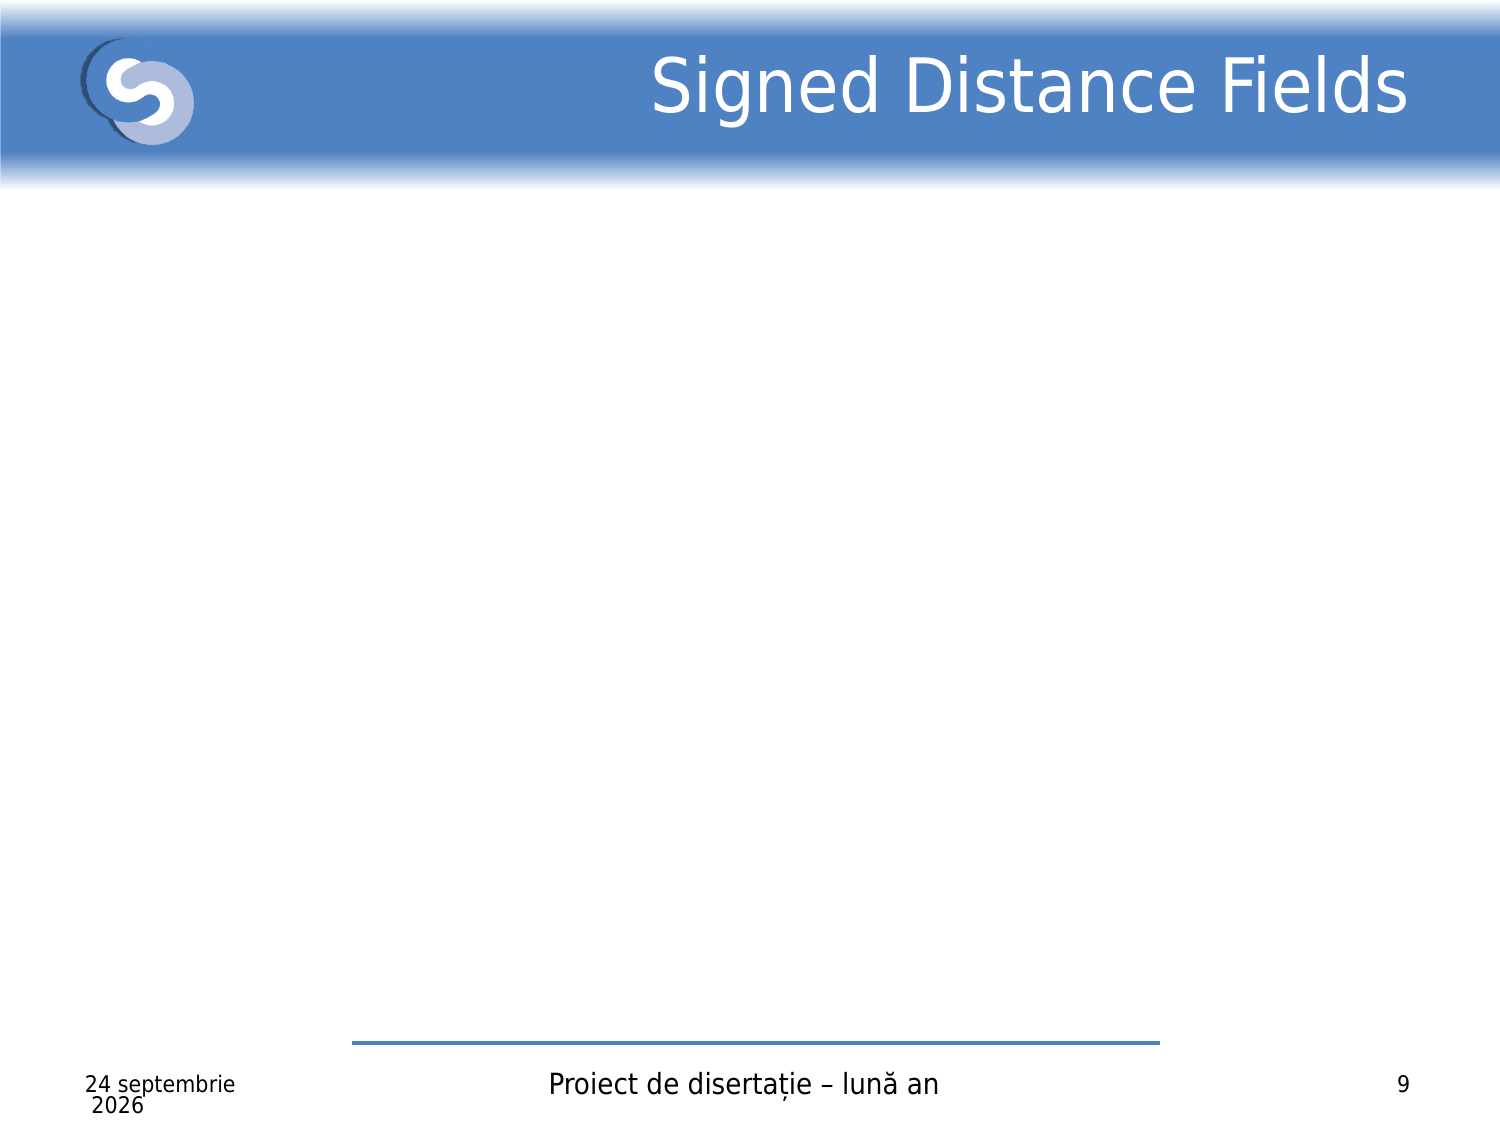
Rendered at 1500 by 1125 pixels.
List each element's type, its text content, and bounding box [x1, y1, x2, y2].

title Signed Distance Fields [199, 11, 1425, 155]
picture [0, 0, 1500, 189]
